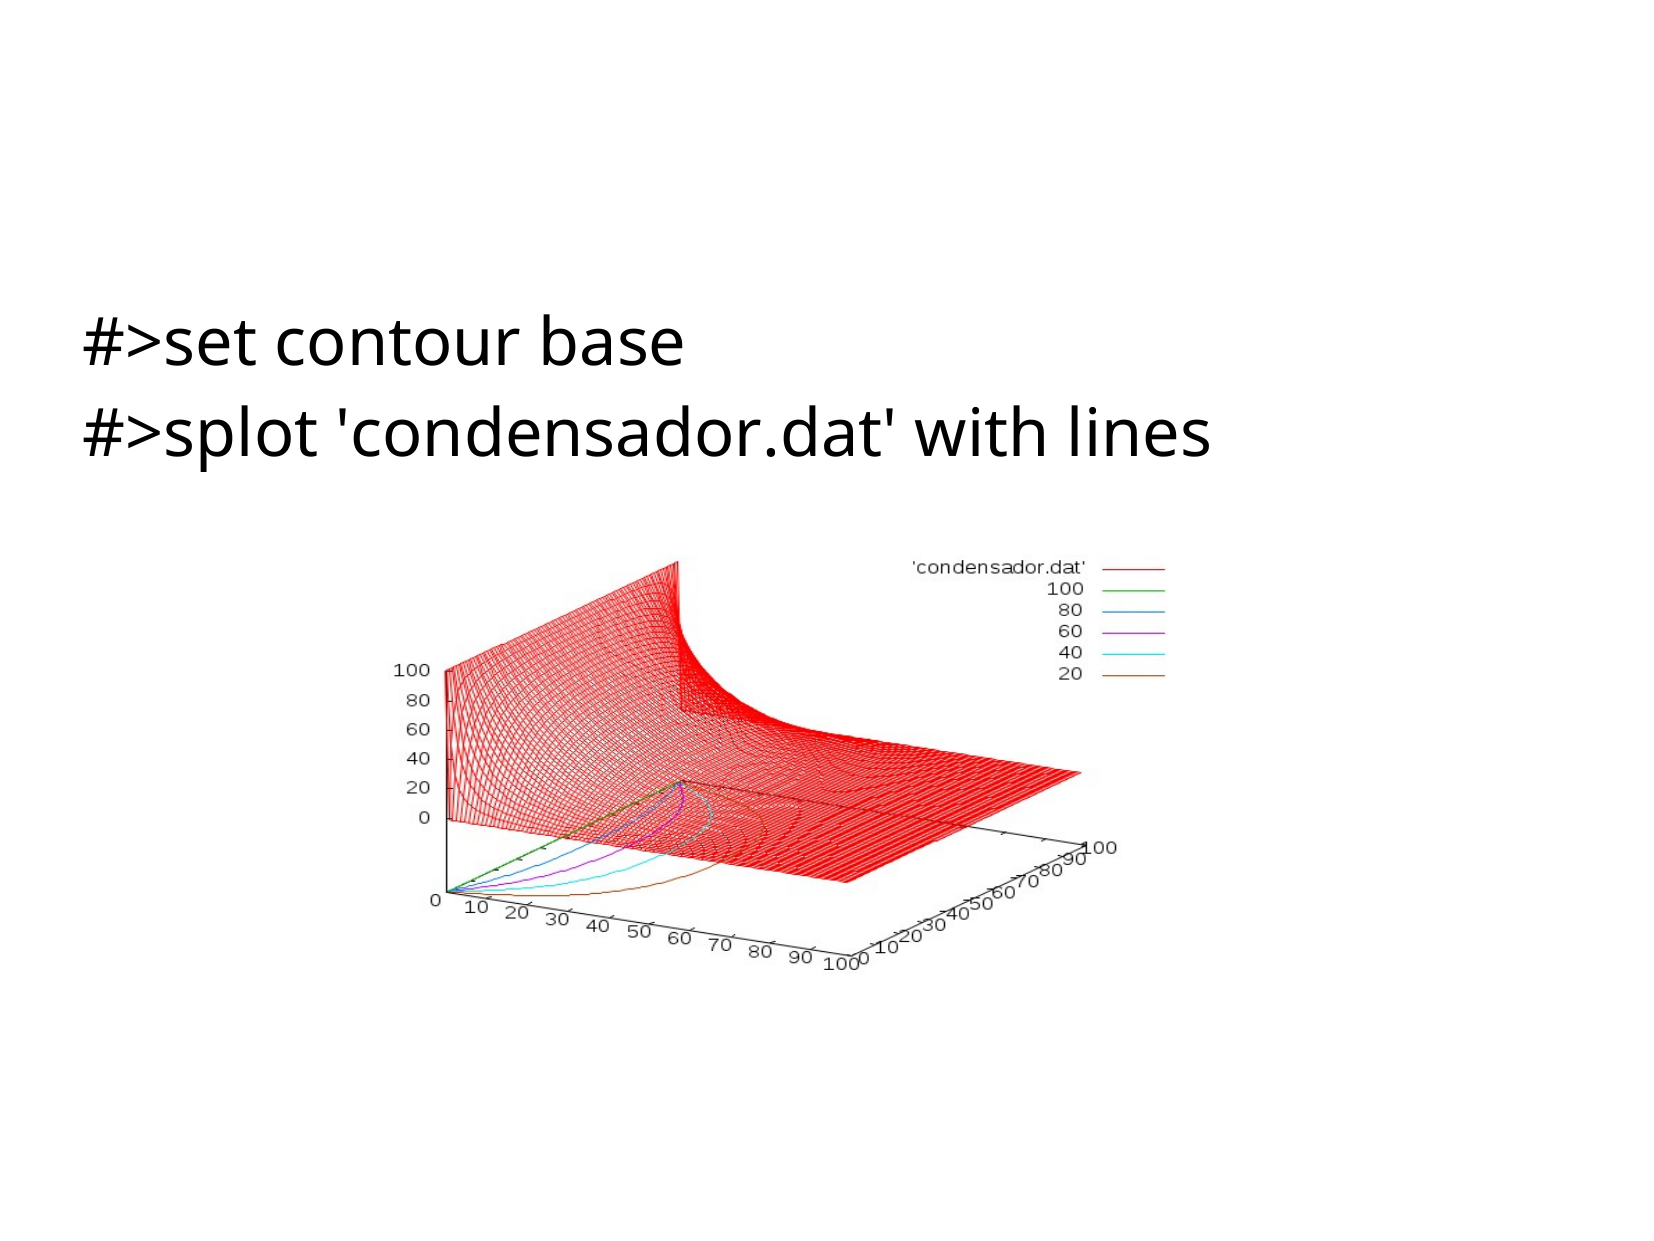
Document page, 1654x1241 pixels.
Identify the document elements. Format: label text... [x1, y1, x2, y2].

picture [321, 501, 1211, 1037]
subtitle #>set contour base #>splot 'condensador.dat' with lines [82, 297, 1571, 473]
